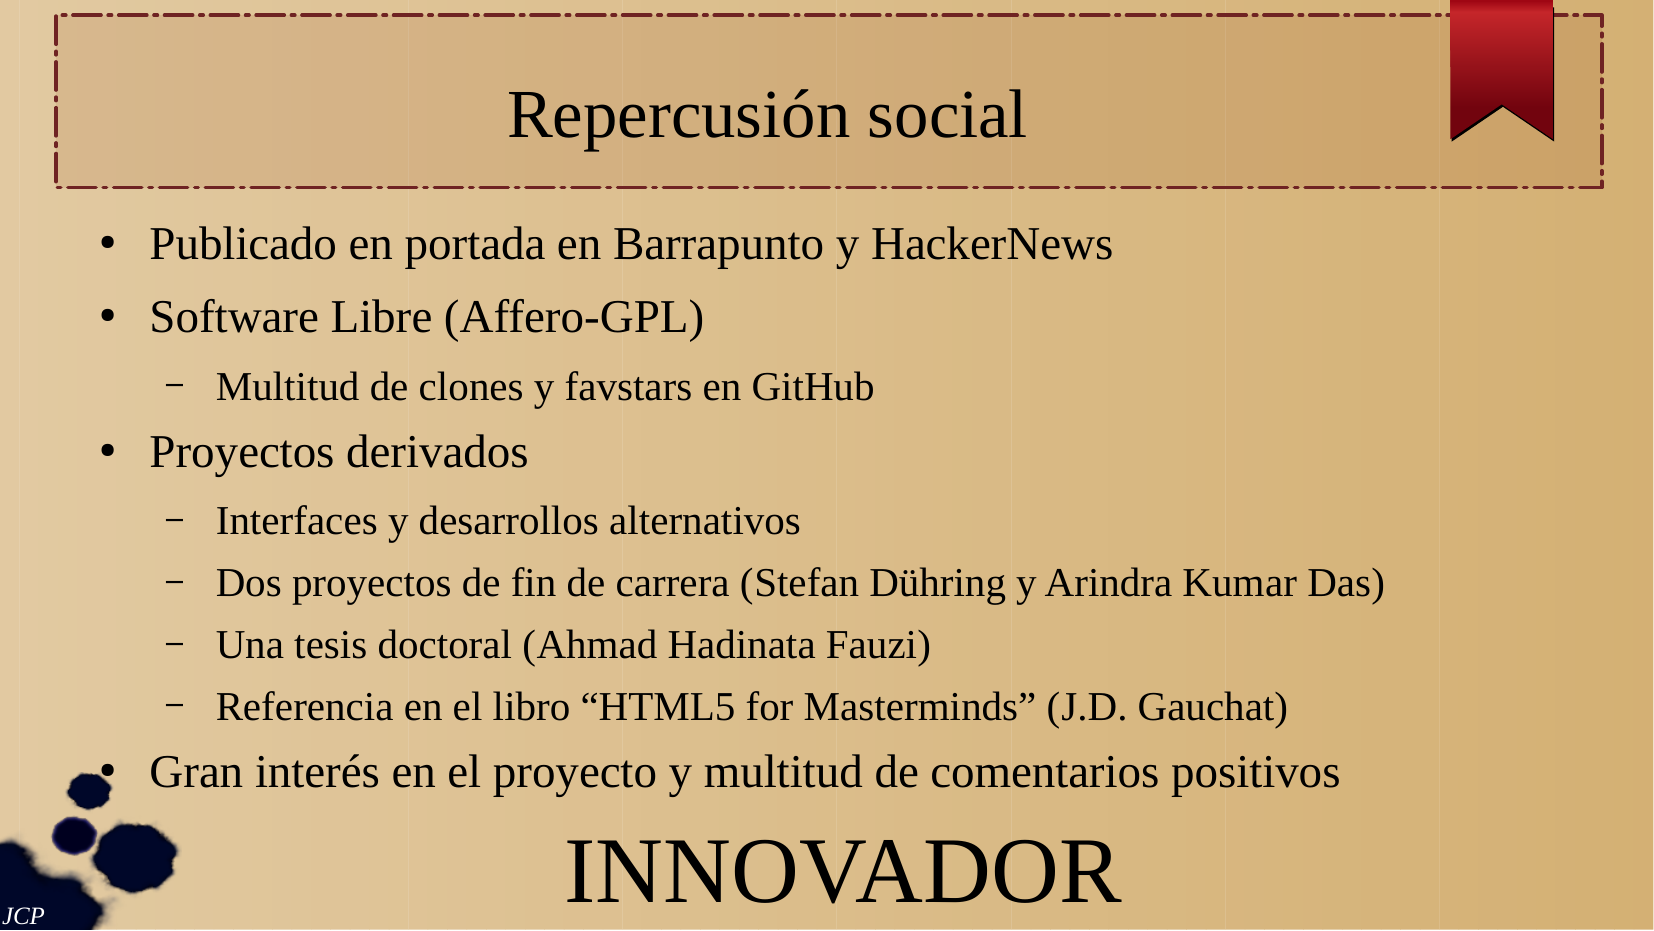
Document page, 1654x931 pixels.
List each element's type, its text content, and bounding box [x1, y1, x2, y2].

title JCP [0, 902, 48, 931]
title Repercusión social [82, 37, 1453, 193]
list Publicado en portada en Barrapunto y HackerNews Software Libre (Affero-GPL) Multitud de clones y favstars en GitHub Proyectos derivados Interfaces y desarrollos alternativos Dos proyectos de fin de carrera (Stefan Dühring y Arindra Kumar Das) Una tesis doctoral (Ahmad Hadinata Fauzi) Referencia en el libro “HTML5 for Masterminds” (J.D. Gauchat) Gran interés en el proyecto y multitud de comentarios positivos INNOVADOR [82, 217, 1538, 931]
